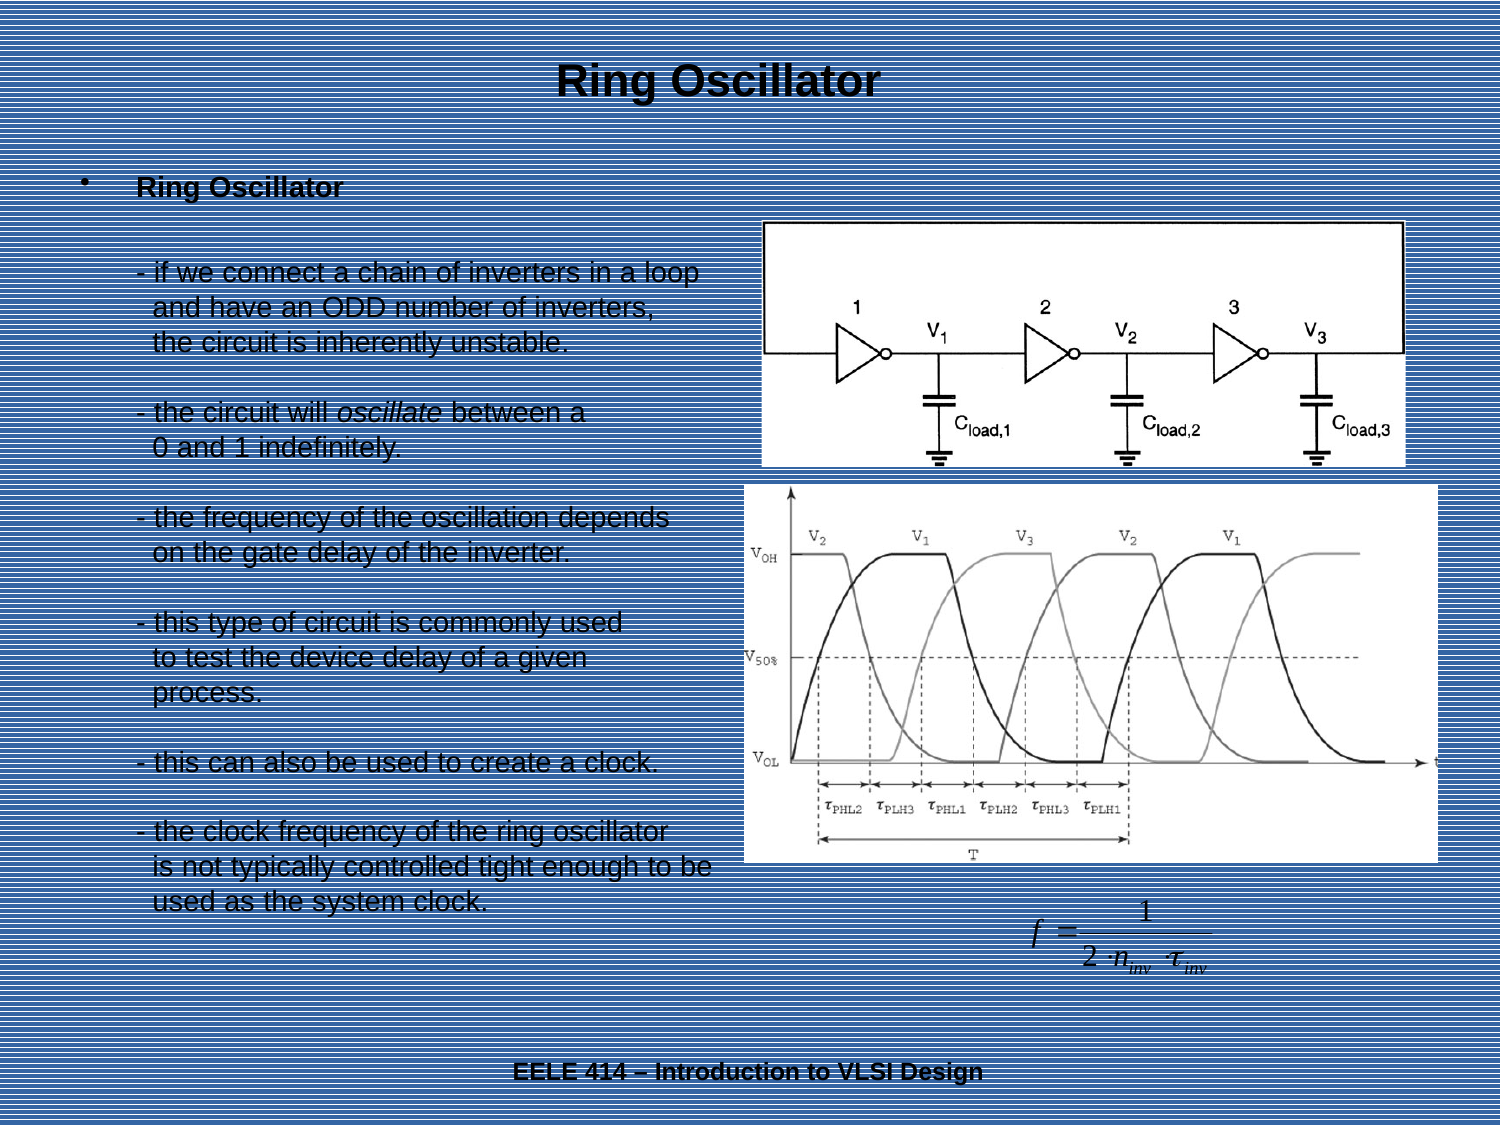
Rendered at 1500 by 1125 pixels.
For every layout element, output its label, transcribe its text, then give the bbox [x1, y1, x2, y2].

picture [761, 220, 1406, 467]
picture [744, 485, 1438, 863]
list Ring Oscillator - if we connect a chain of inverters in a loop and have an ODD number of inverters, the circuit is inherently unstable. - the circuit will oscillate between a 0 and 1 indefinitely. - the frequency of the oscillation depends on the gate delay of the inverter. - this type of circuit is commonly used to test the device delay of a given process. - this can also be used to create a clock. - the clock frequency of the ring oscillator is not typically controlled tight enough to be used as the system clock. [64, 160, 1471, 988]
title Ring Oscillator [87, 37, 1363, 120]
picture [1020, 891, 1219, 982]
chart [1021, 893, 1220, 983]
